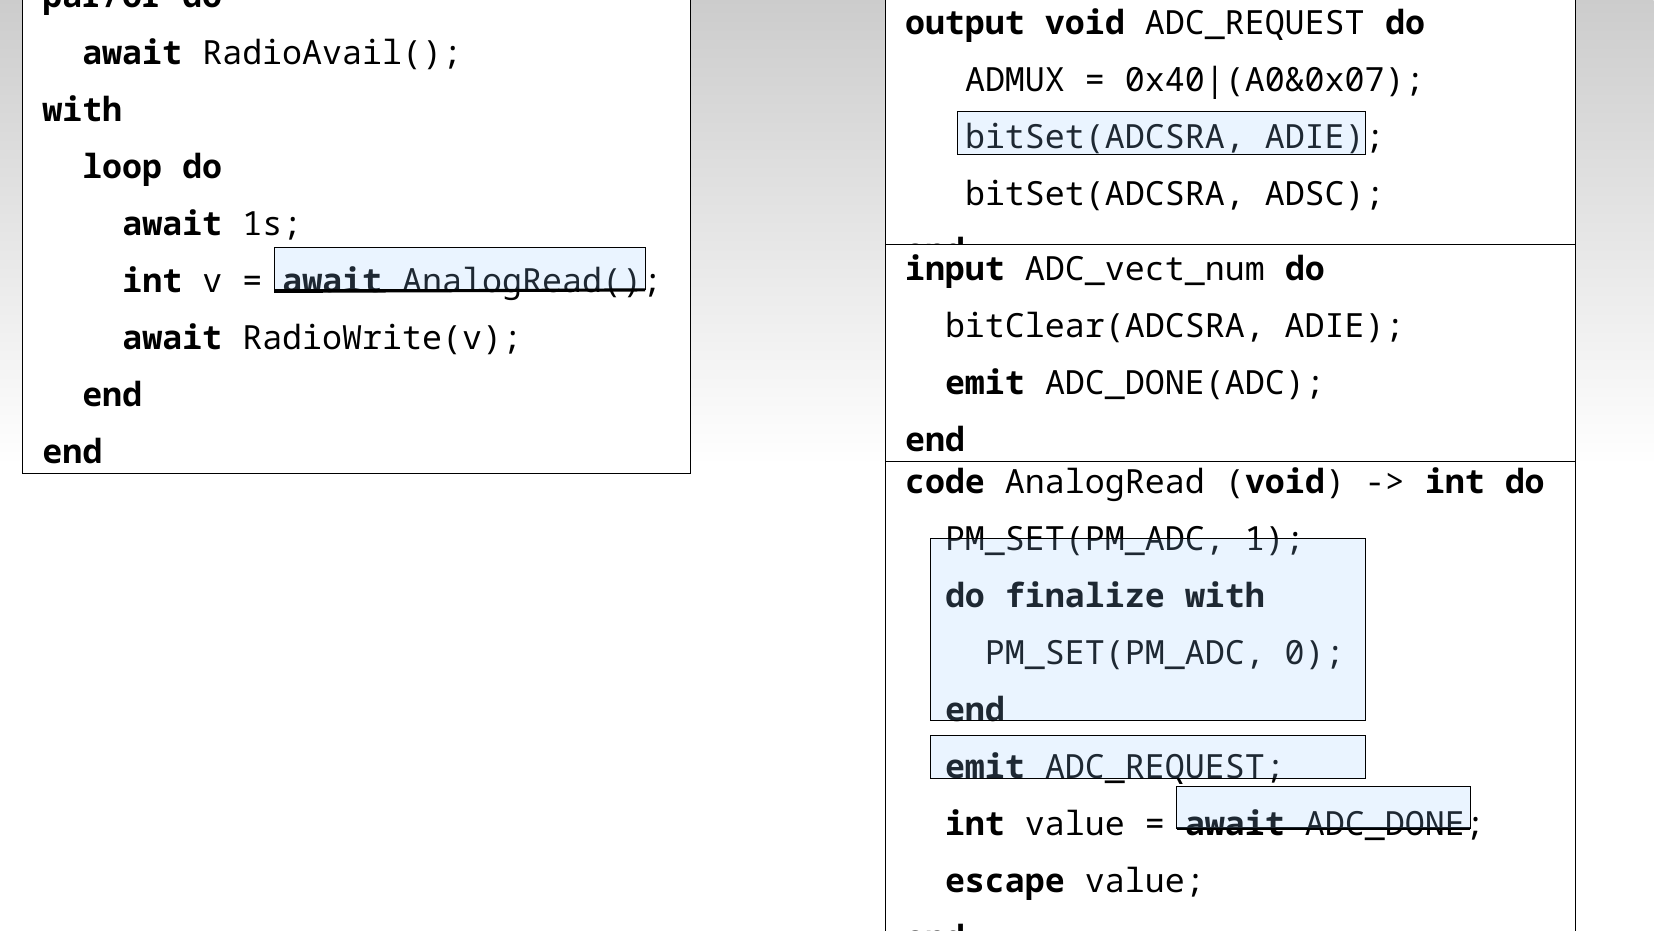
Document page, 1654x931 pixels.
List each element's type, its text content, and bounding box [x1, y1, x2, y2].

text_box [930, 538, 1366, 721]
text_box [930, 735, 1366, 779]
text_box [274, 247, 646, 289]
text_box [957, 111, 1366, 155]
text_box [1176, 786, 1471, 829]
text_box input ADC_vect_num do bitClear(ADCSRA, ADIE); emit ADC_DONE(ADC); end [885, 258, 1576, 448]
text_box code AnalogRead (void) -> int do PM_SET(PM_ADC, 1); do finalize with PM_SET(PM_ADC, 0); end emit ADC_REQUEST; int value = await ADC_DONE; escape value; end [885, 486, 1576, 931]
text_box par/or do await RadioAvail(); with loop do await 1s; int v = await AnalogRead(); await RadioWrite(v); end end [22, 2, 691, 444]
text_box output void ADC_REQUEST do ADMUX = 0x40|(A0&0x07); bitSet(ADCSRA, ADIE); bitSet(ADCSRA, ADSC); end [885, 15, 1576, 244]
